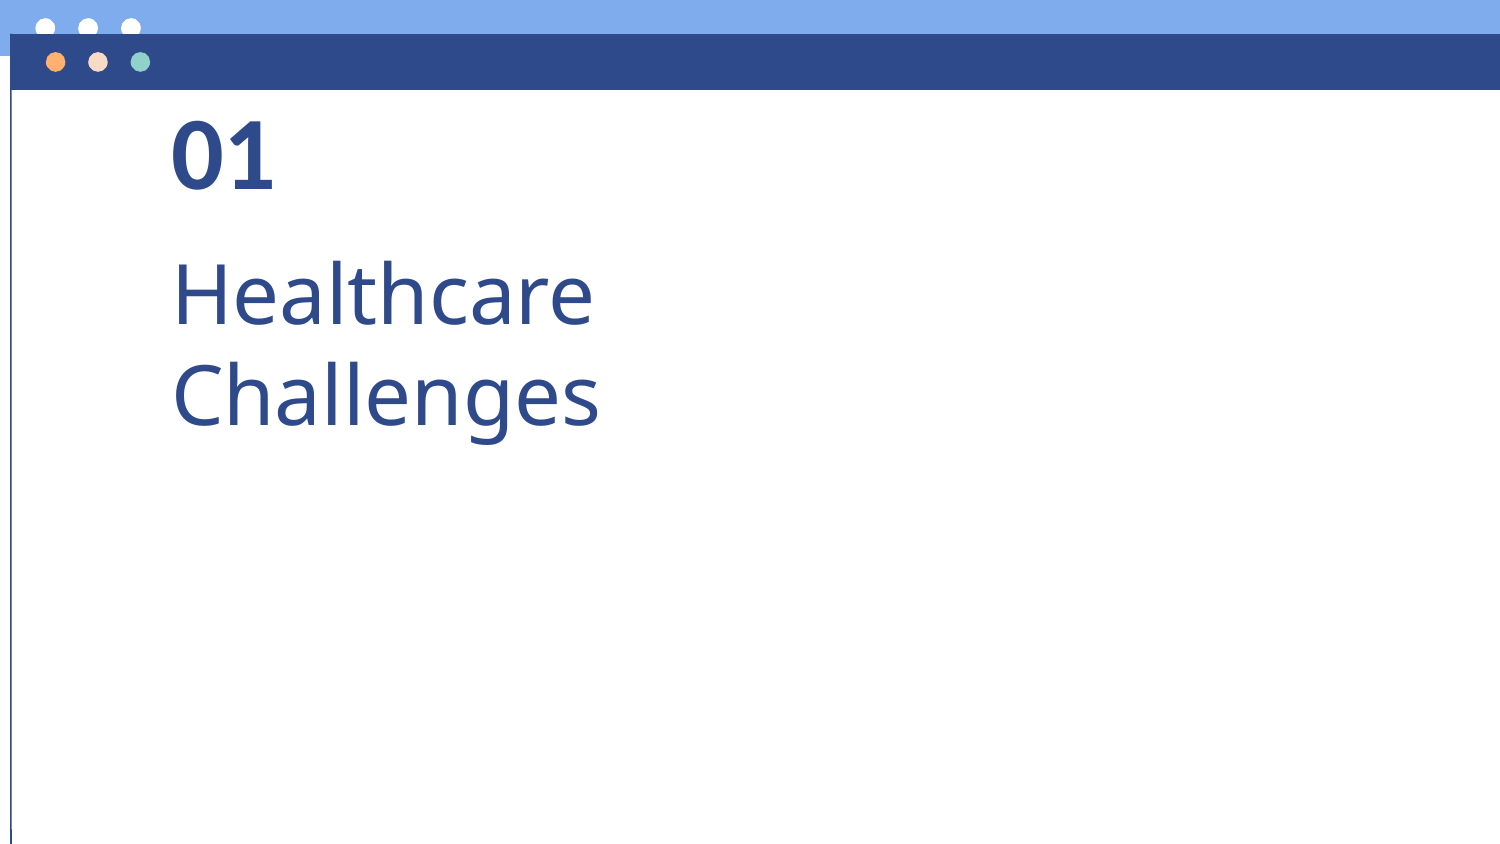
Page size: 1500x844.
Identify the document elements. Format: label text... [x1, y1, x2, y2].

text_box Healthcare Challenges [156, 234, 907, 469]
text_box 01 [156, 78, 532, 218]
